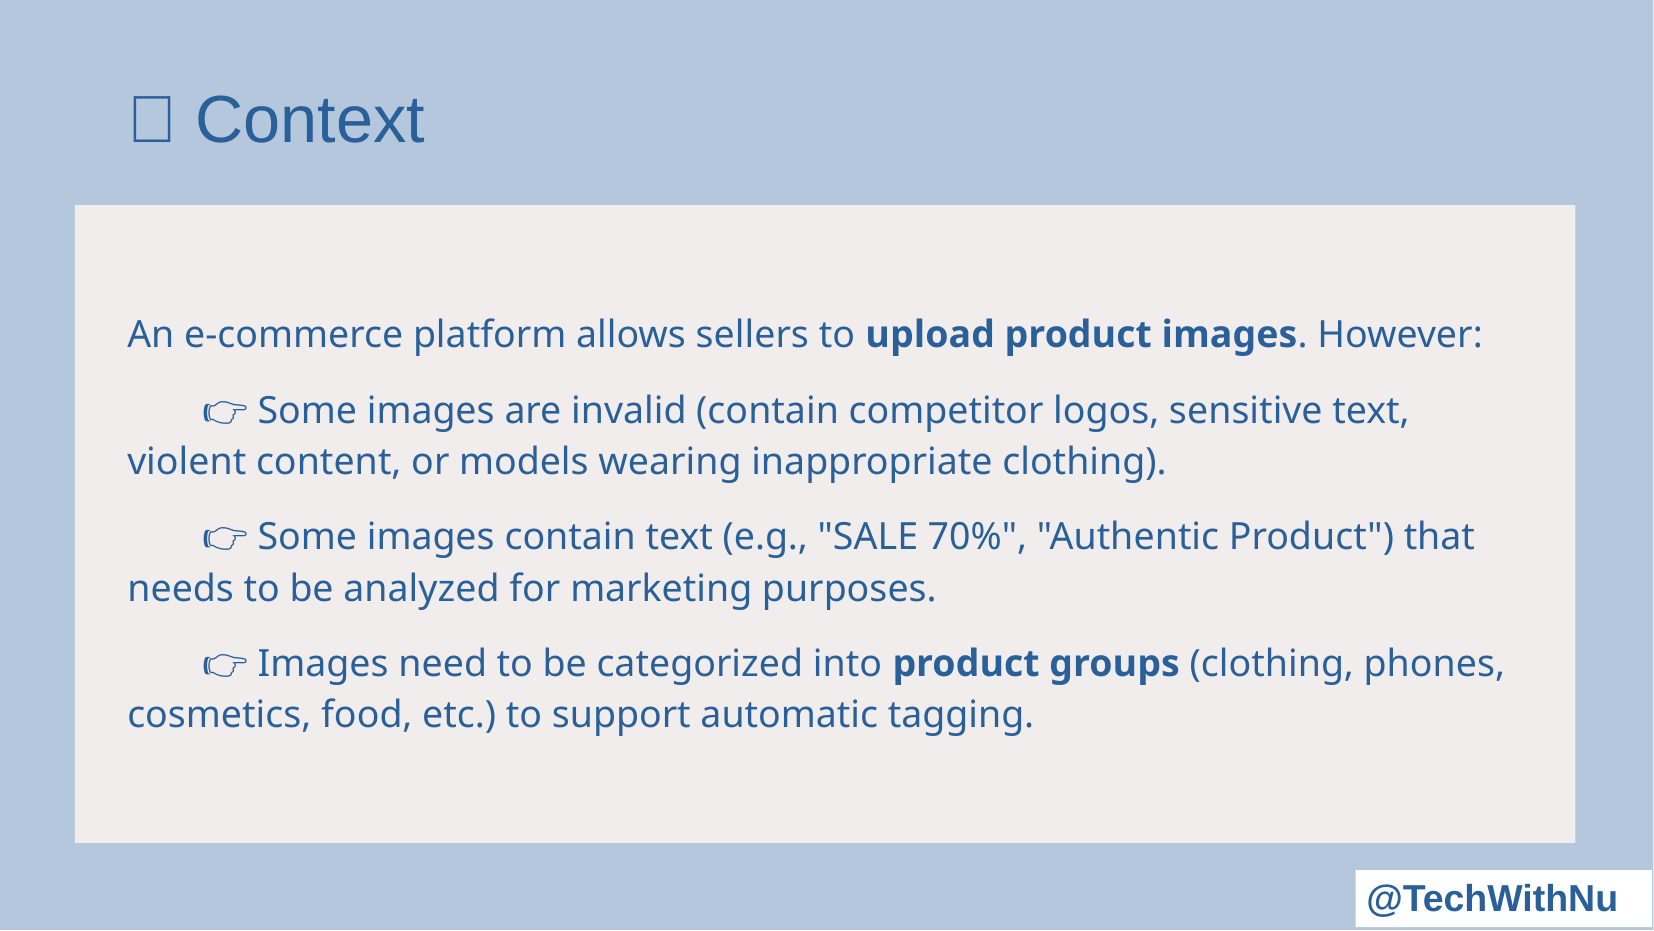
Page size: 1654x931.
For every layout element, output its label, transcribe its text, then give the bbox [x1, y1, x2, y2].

text_box 🛒 Context [112, 75, 901, 188]
text_box [74, 205, 1576, 843]
text_box @TechWithNu [1351, 870, 1652, 931]
text_box An e-commerce platform allows sellers to upload product images. However: 👉 Some images are invalid (contain competitor logos, sensitive text, violent content, or models wearing inappropriate clothing). 👉 Some images contain text (e.g., "SALE 70%", "Authentic Product") that needs to be analyzed for marketing purposes. 👉 Images need to be categorized into product groups (clothing, phones, cosmetics, food, etc.) to support automatic tagging. [112, 300, 1538, 788]
